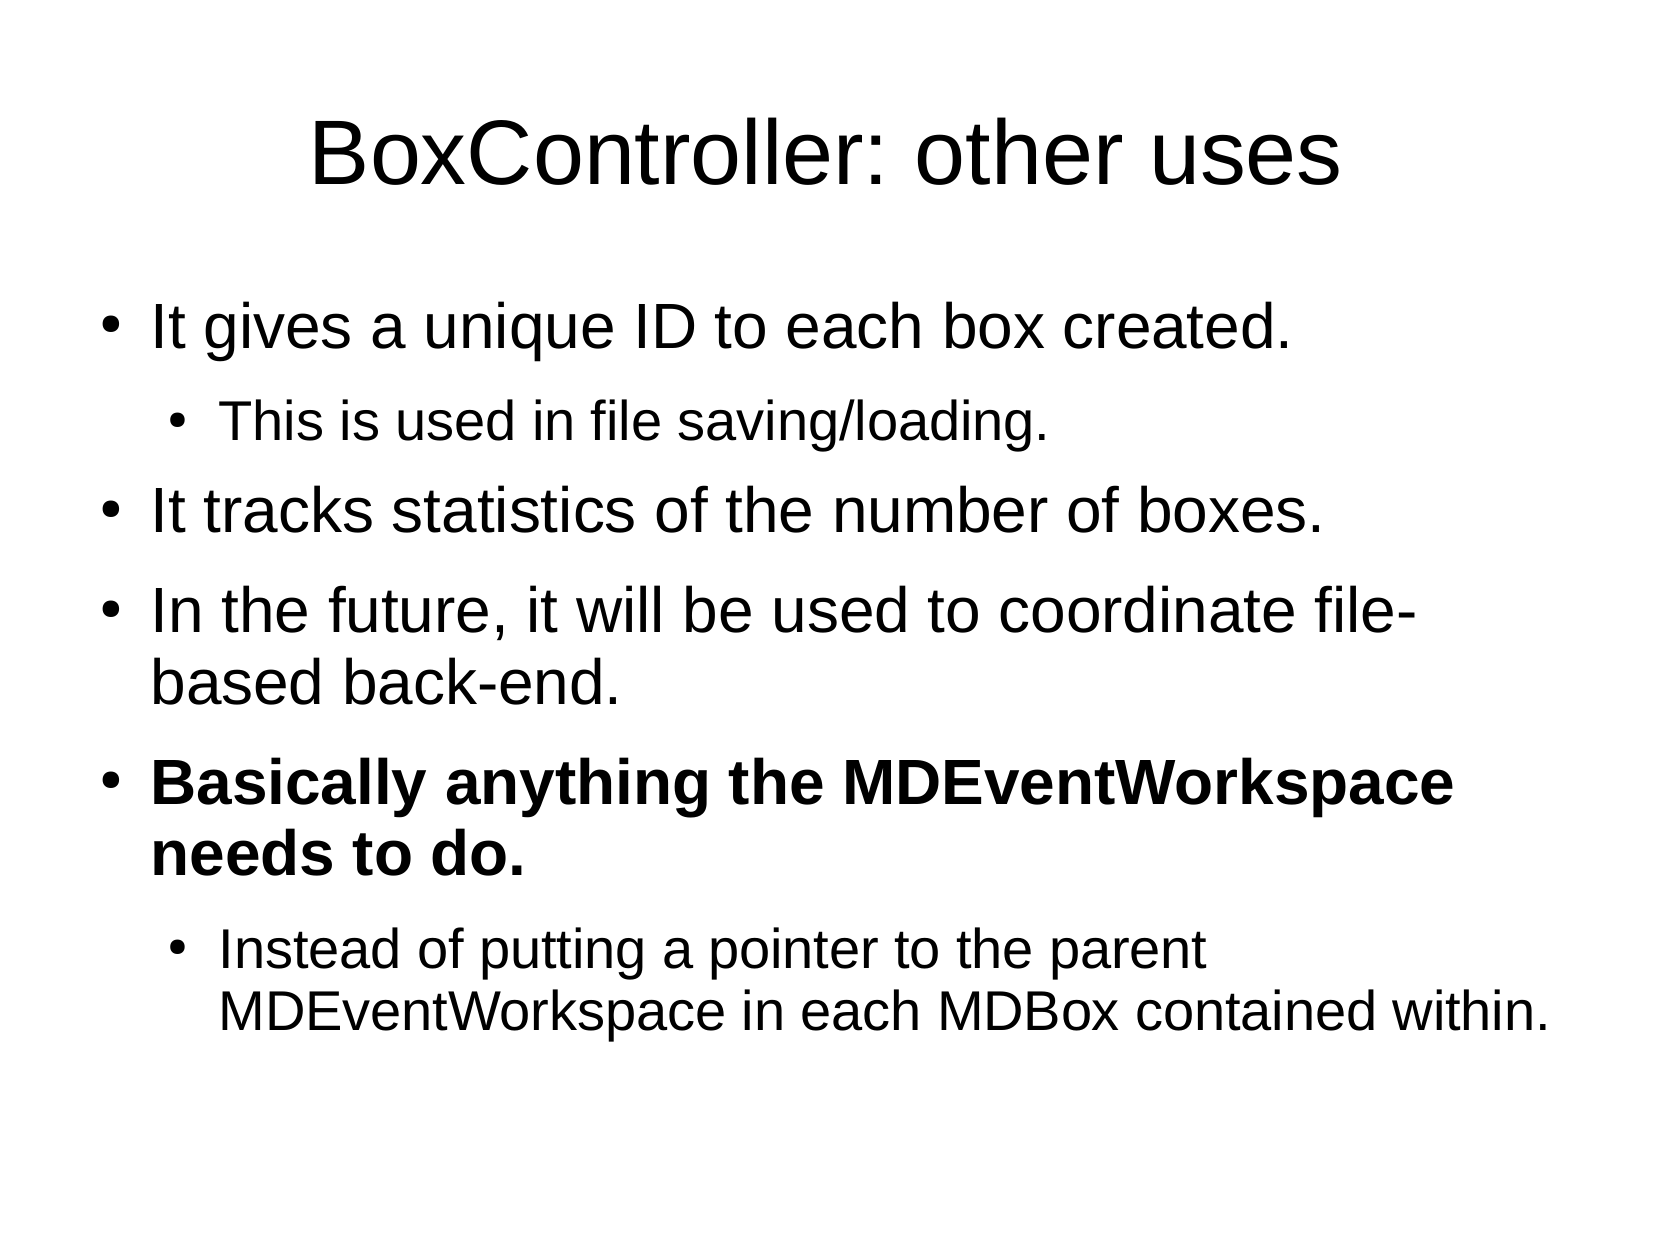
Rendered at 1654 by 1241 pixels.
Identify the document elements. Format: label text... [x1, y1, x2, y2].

title BoxController: other uses [82, 49, 1571, 257]
list It gives a unique ID to each box created. This is used in file saving/loading. It tracks statistics of the number of boxes. In the future, it will be used to coordinate file-based back-end. Basically anything the MDEventWorkspace needs to do. Instead of putting a pointer to the parent MDEventWorkspace in each MDBox contained within. [82, 290, 1571, 1109]
